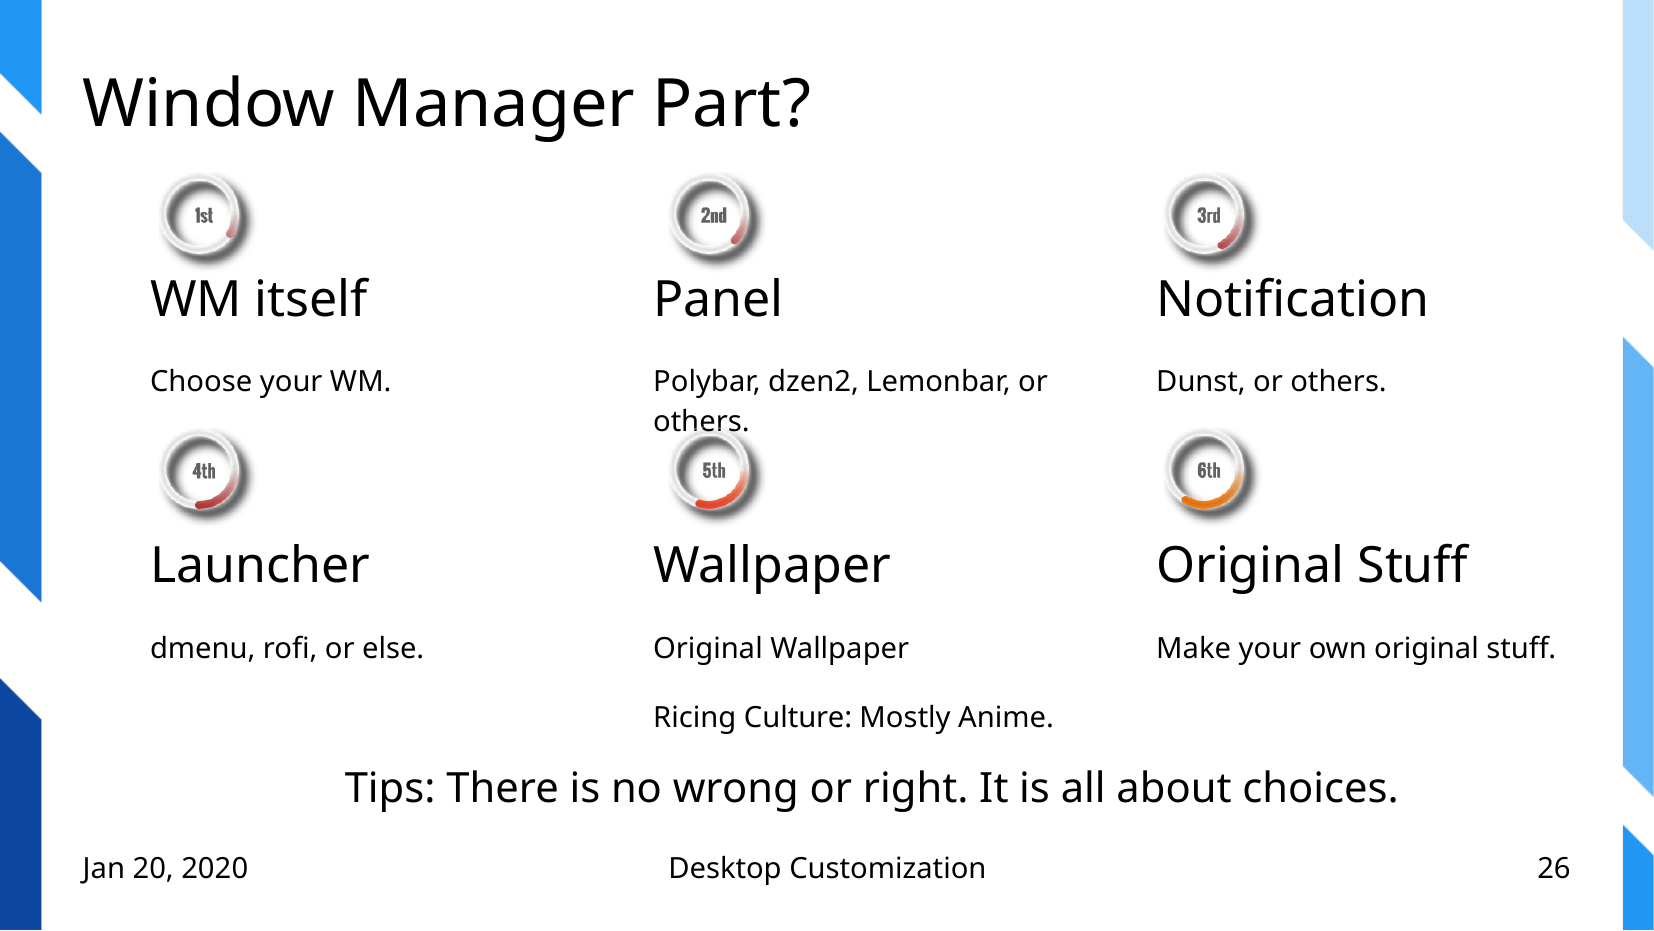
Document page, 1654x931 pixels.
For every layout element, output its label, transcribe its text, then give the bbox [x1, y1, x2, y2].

list Panel Polybar, dzen2, Lemonbar, or others. [653, 262, 1133, 520]
list Original Stuff Make your own original stuff. [1156, 529, 1636, 787]
title Window Manager Part? [82, 37, 1571, 166]
picture [0, 0, 1654, 930]
list Wallpaper Original Wallpaper Ricing Culture: Mostly Anime. [653, 529, 1133, 750]
text_box Tips: There is no wrong or right. It is all about choices. [330, 750, 1336, 907]
list Launcher dmenu, rofi, or else. [150, 529, 630, 787]
list WM itself Choose your WM. [150, 262, 653, 520]
list Notification Dunst, or others. [1156, 262, 1636, 520]
